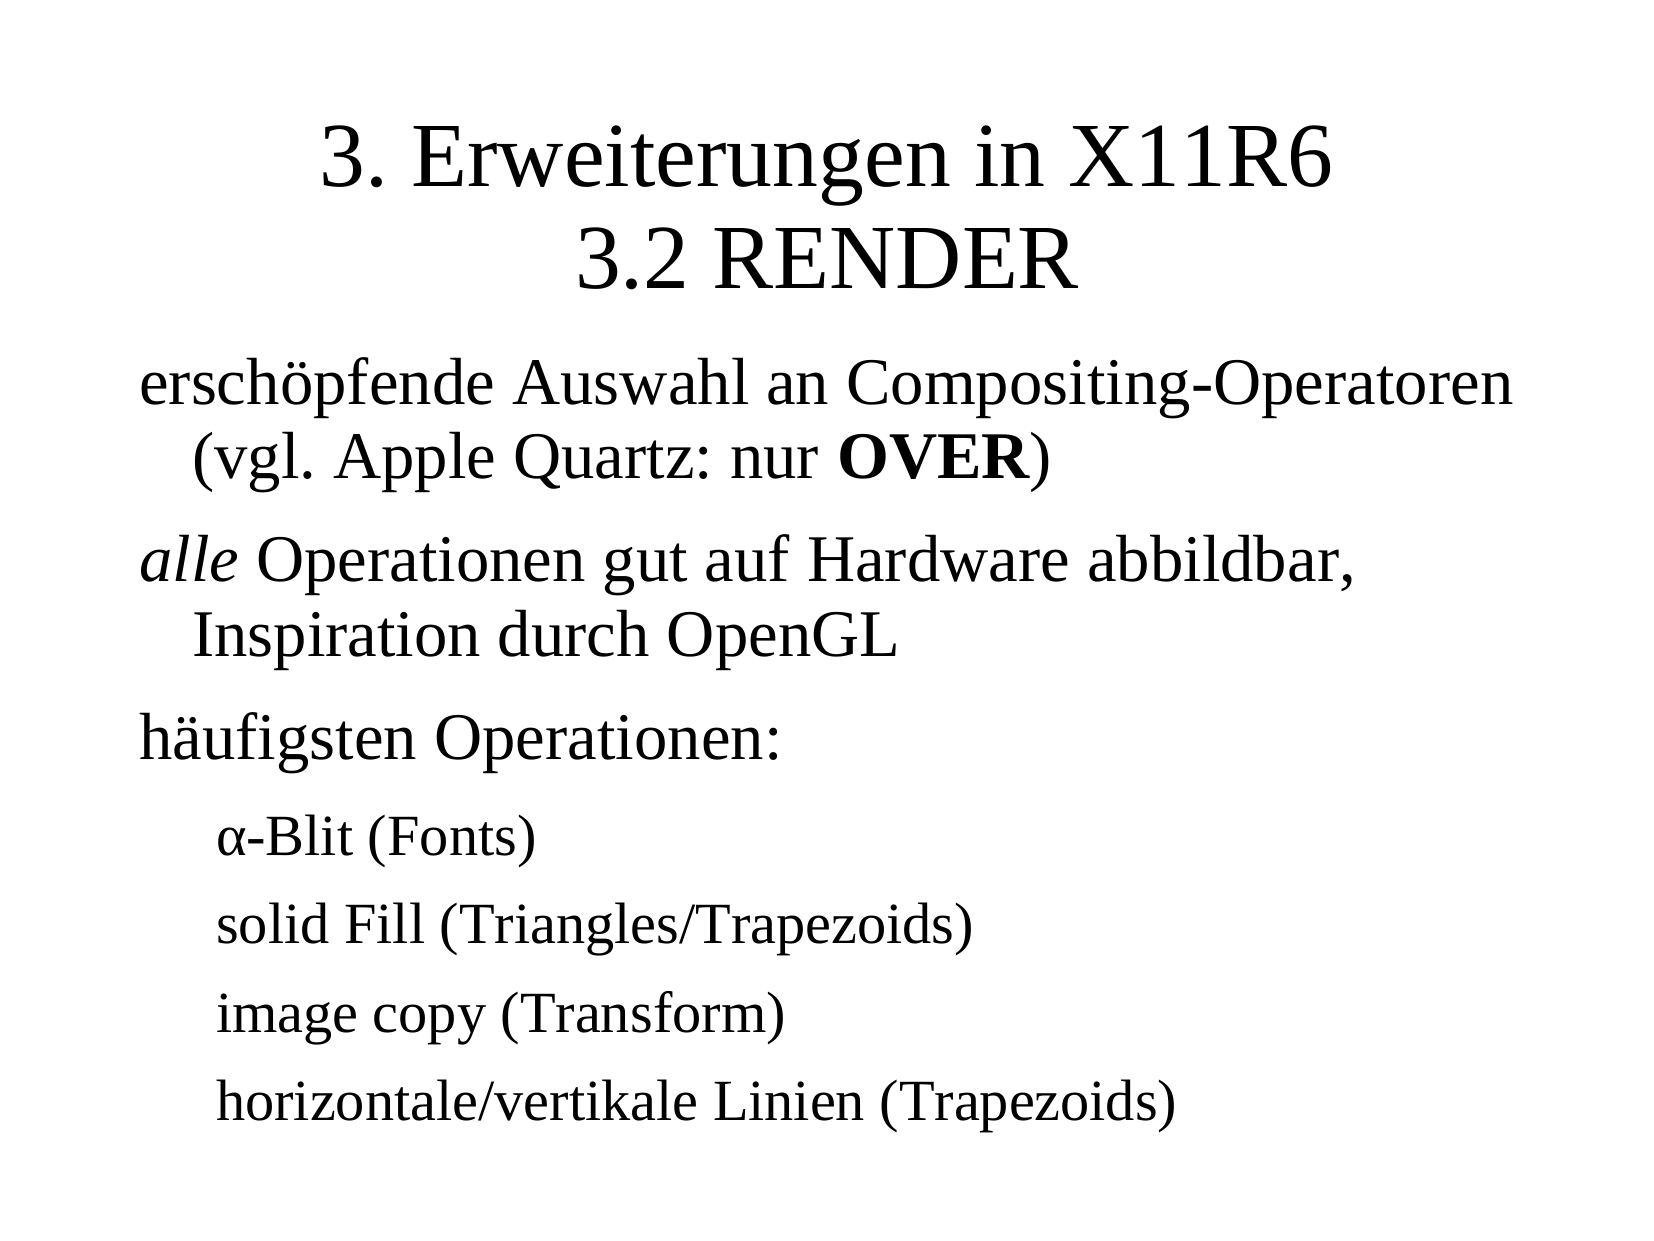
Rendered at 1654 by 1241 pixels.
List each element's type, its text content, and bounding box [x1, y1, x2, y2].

list erschöpfende Auswahl an Compositing-Operatoren (vgl. Apple Quartz: nur OVER) alle Operationen gut auf Hardware abbildbar, Inspiration durch OpenGL häufigsten Operationen: α-Blit (Fonts) solid Fill (Triangles/Trapezoids) image copy (Transform) horizontale/vertikale Linien (Trapezoids) [121, 344, 1534, 1133]
title 3. Erweiterungen in X11R6 3.2 RENDER [121, 102, 1534, 311]
